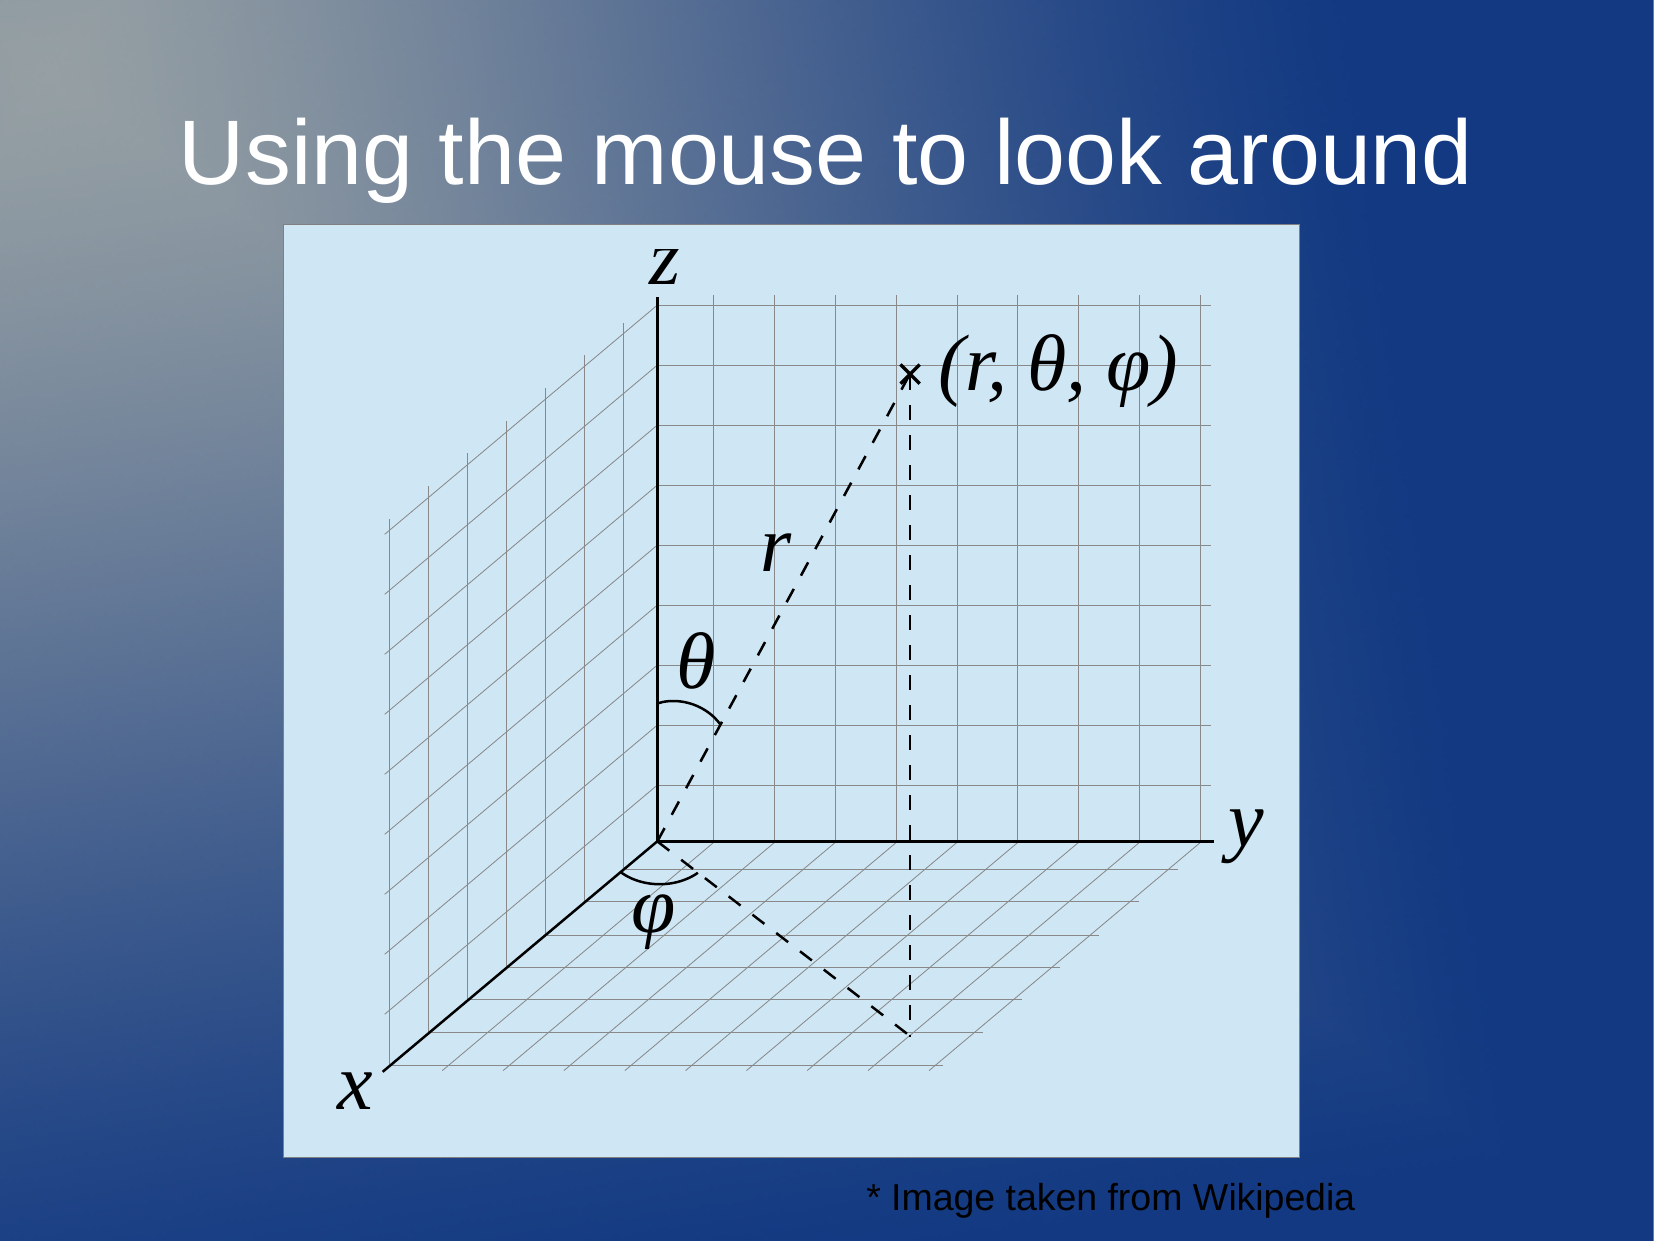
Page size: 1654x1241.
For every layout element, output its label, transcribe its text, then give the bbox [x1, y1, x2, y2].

text_box [283, 224, 1300, 1158]
picture [0, 0, 1654, 1241]
text_box * Image taken from Wikipedia [851, 1169, 1371, 1227]
title Using the mouse to look around [82, 49, 1571, 257]
